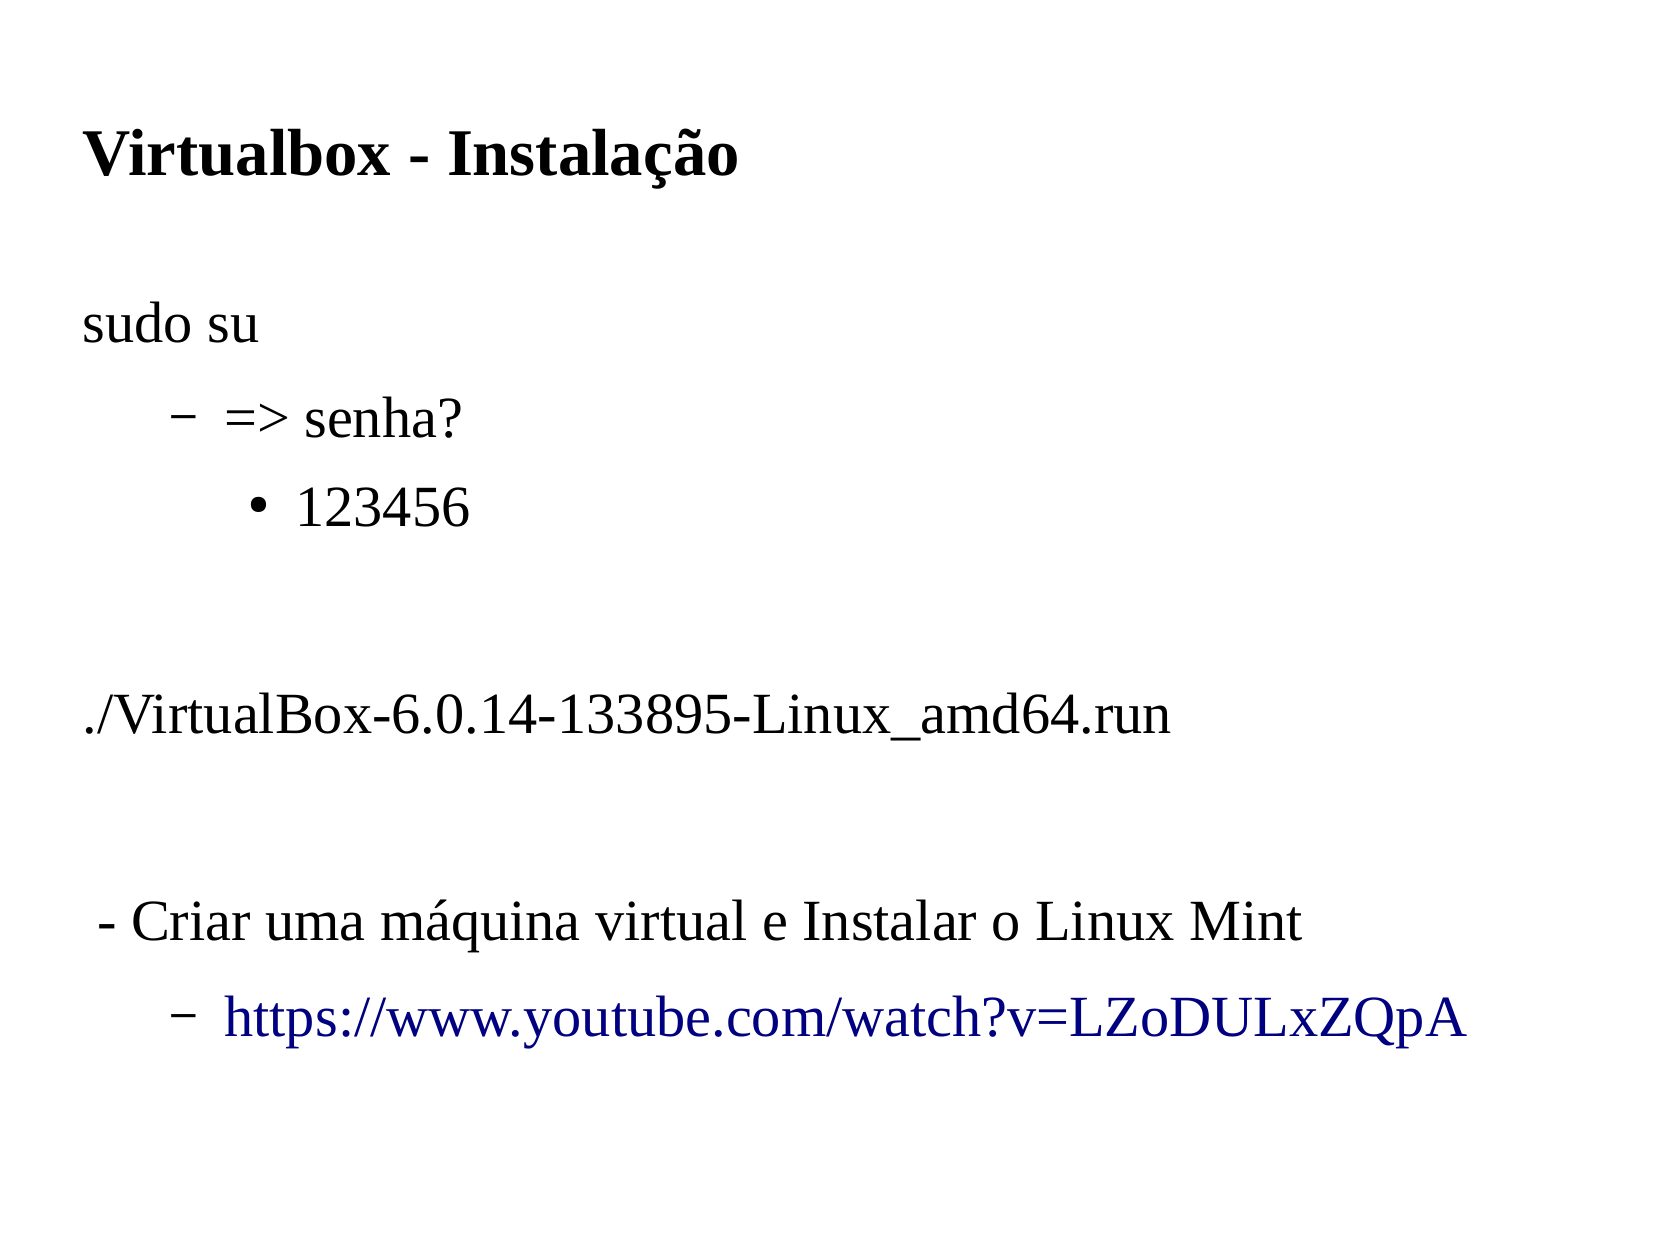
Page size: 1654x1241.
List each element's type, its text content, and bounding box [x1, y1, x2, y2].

list sudo su => senha? 123456 ./VirtualBox-6.0.14-133895-Linux_amd64.run - Criar uma máquina virtual e Instalar o Linux Mint https://www.youtube.com/watch?v=LZoDULxZQpA [82, 290, 1571, 1111]
title Virtualbox - Instalação [82, 49, 1571, 257]
